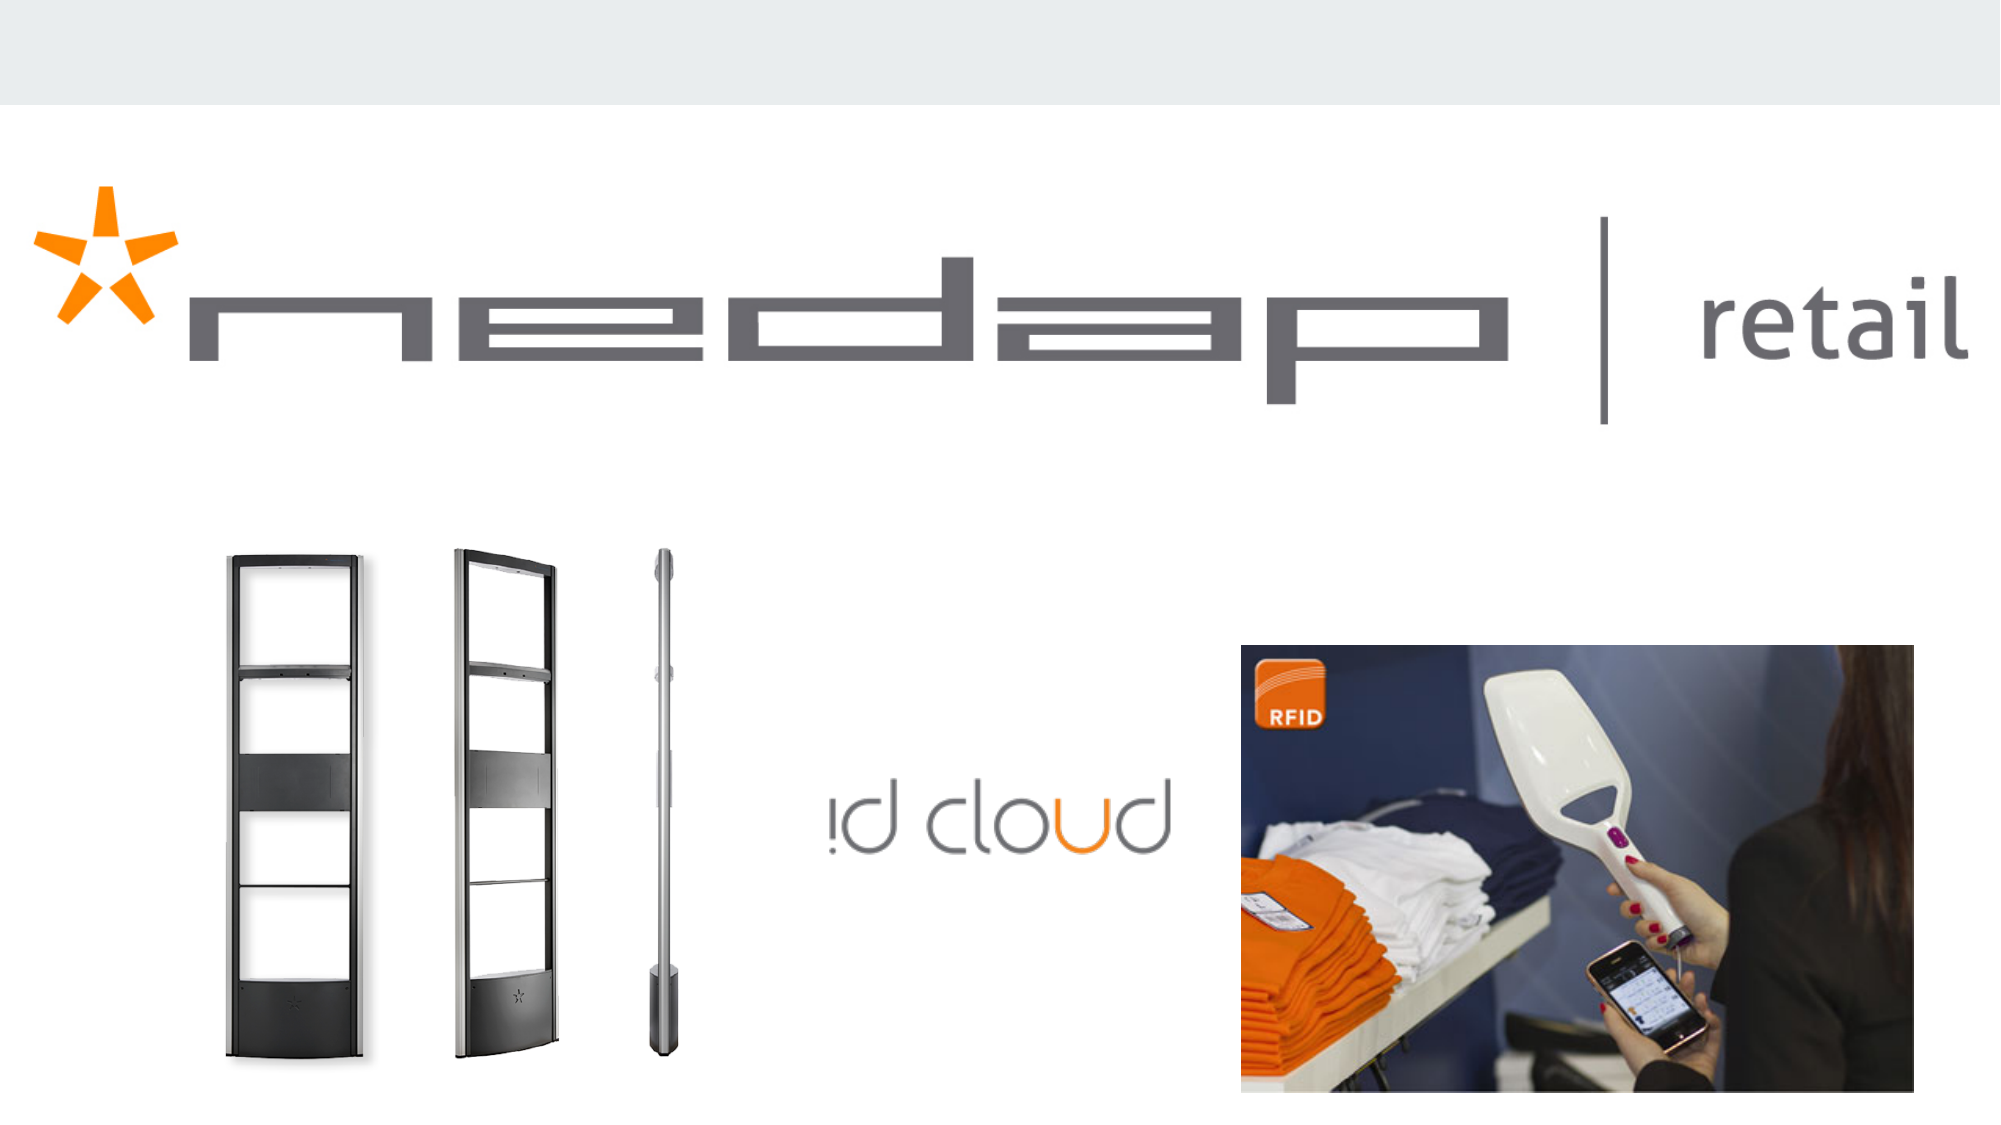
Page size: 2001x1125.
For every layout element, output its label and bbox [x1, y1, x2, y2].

picture [24, 530, 1172, 1100]
picture [1241, 645, 1914, 1093]
picture [0, 105, 2000, 506]
